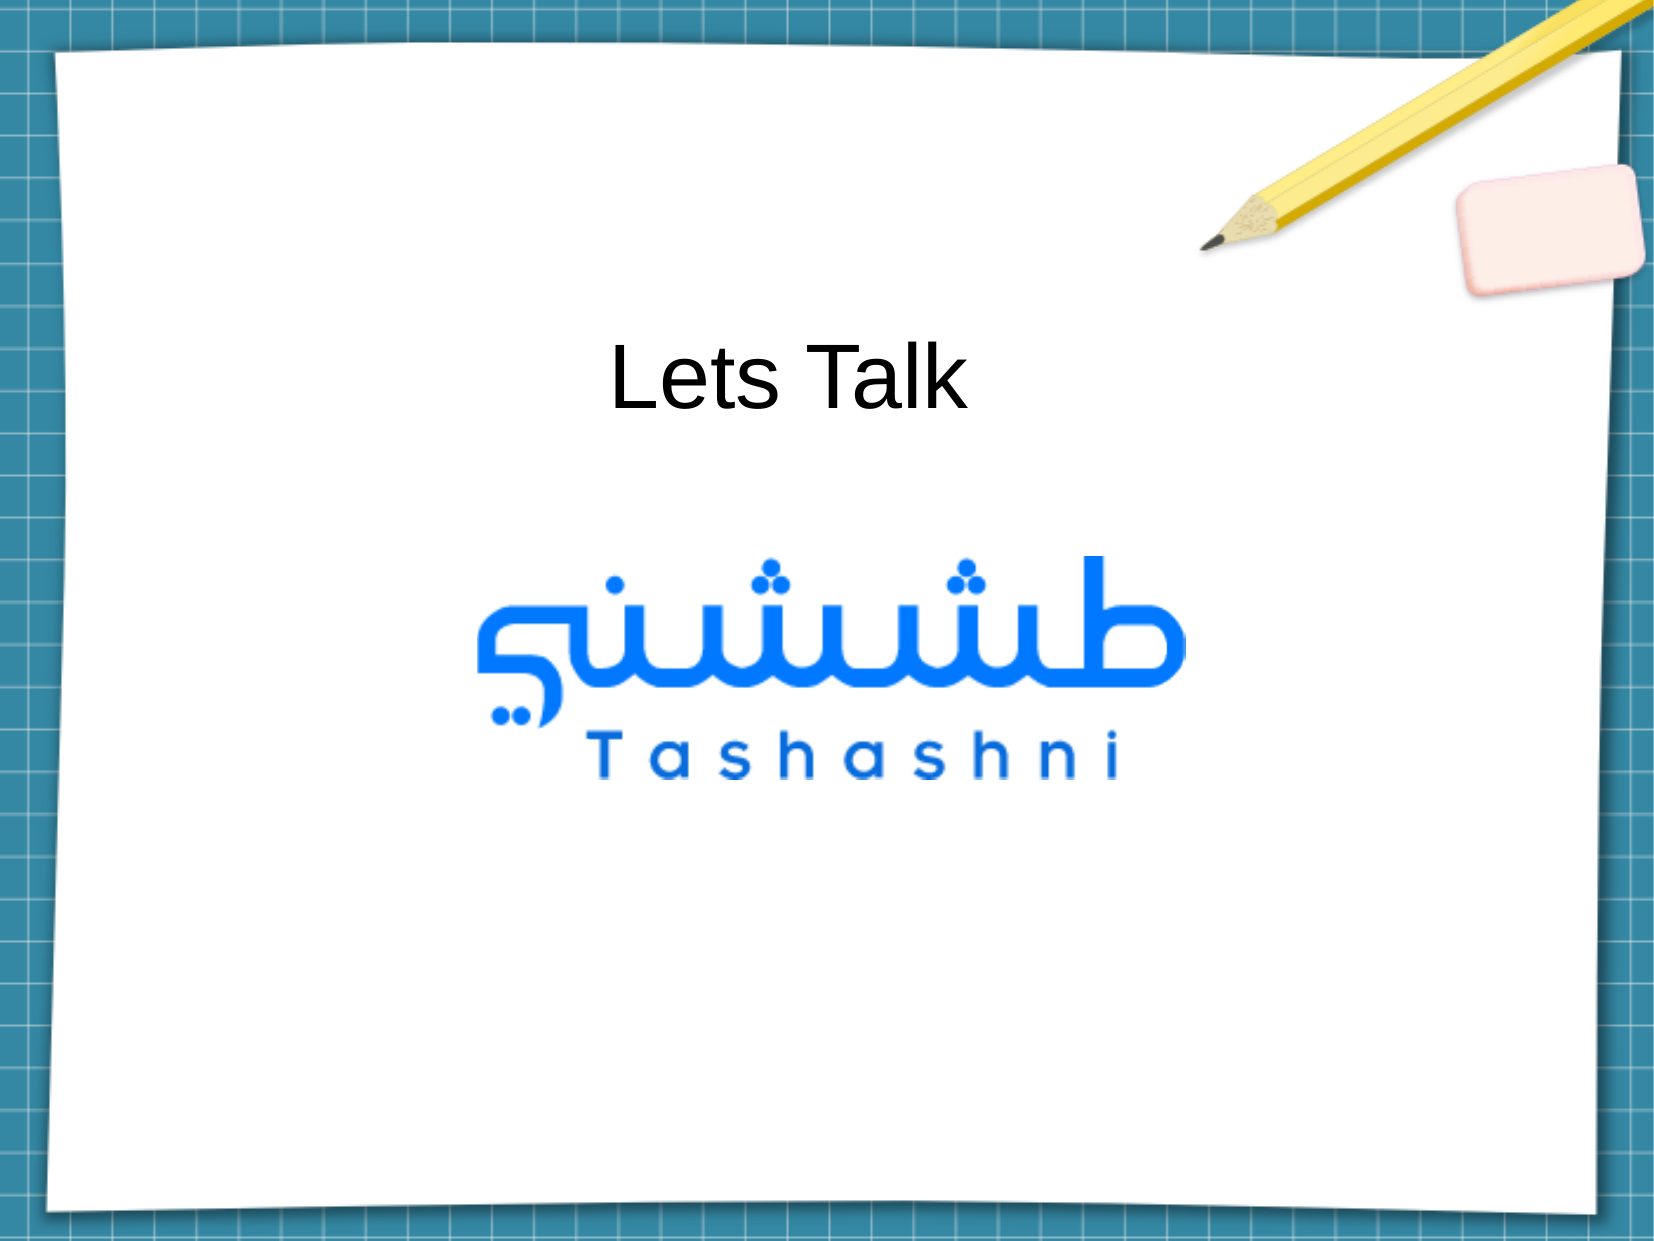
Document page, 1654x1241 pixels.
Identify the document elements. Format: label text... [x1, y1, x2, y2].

picture [0, 0, 1654, 1241]
title Lets Talk [150, 300, 1479, 454]
